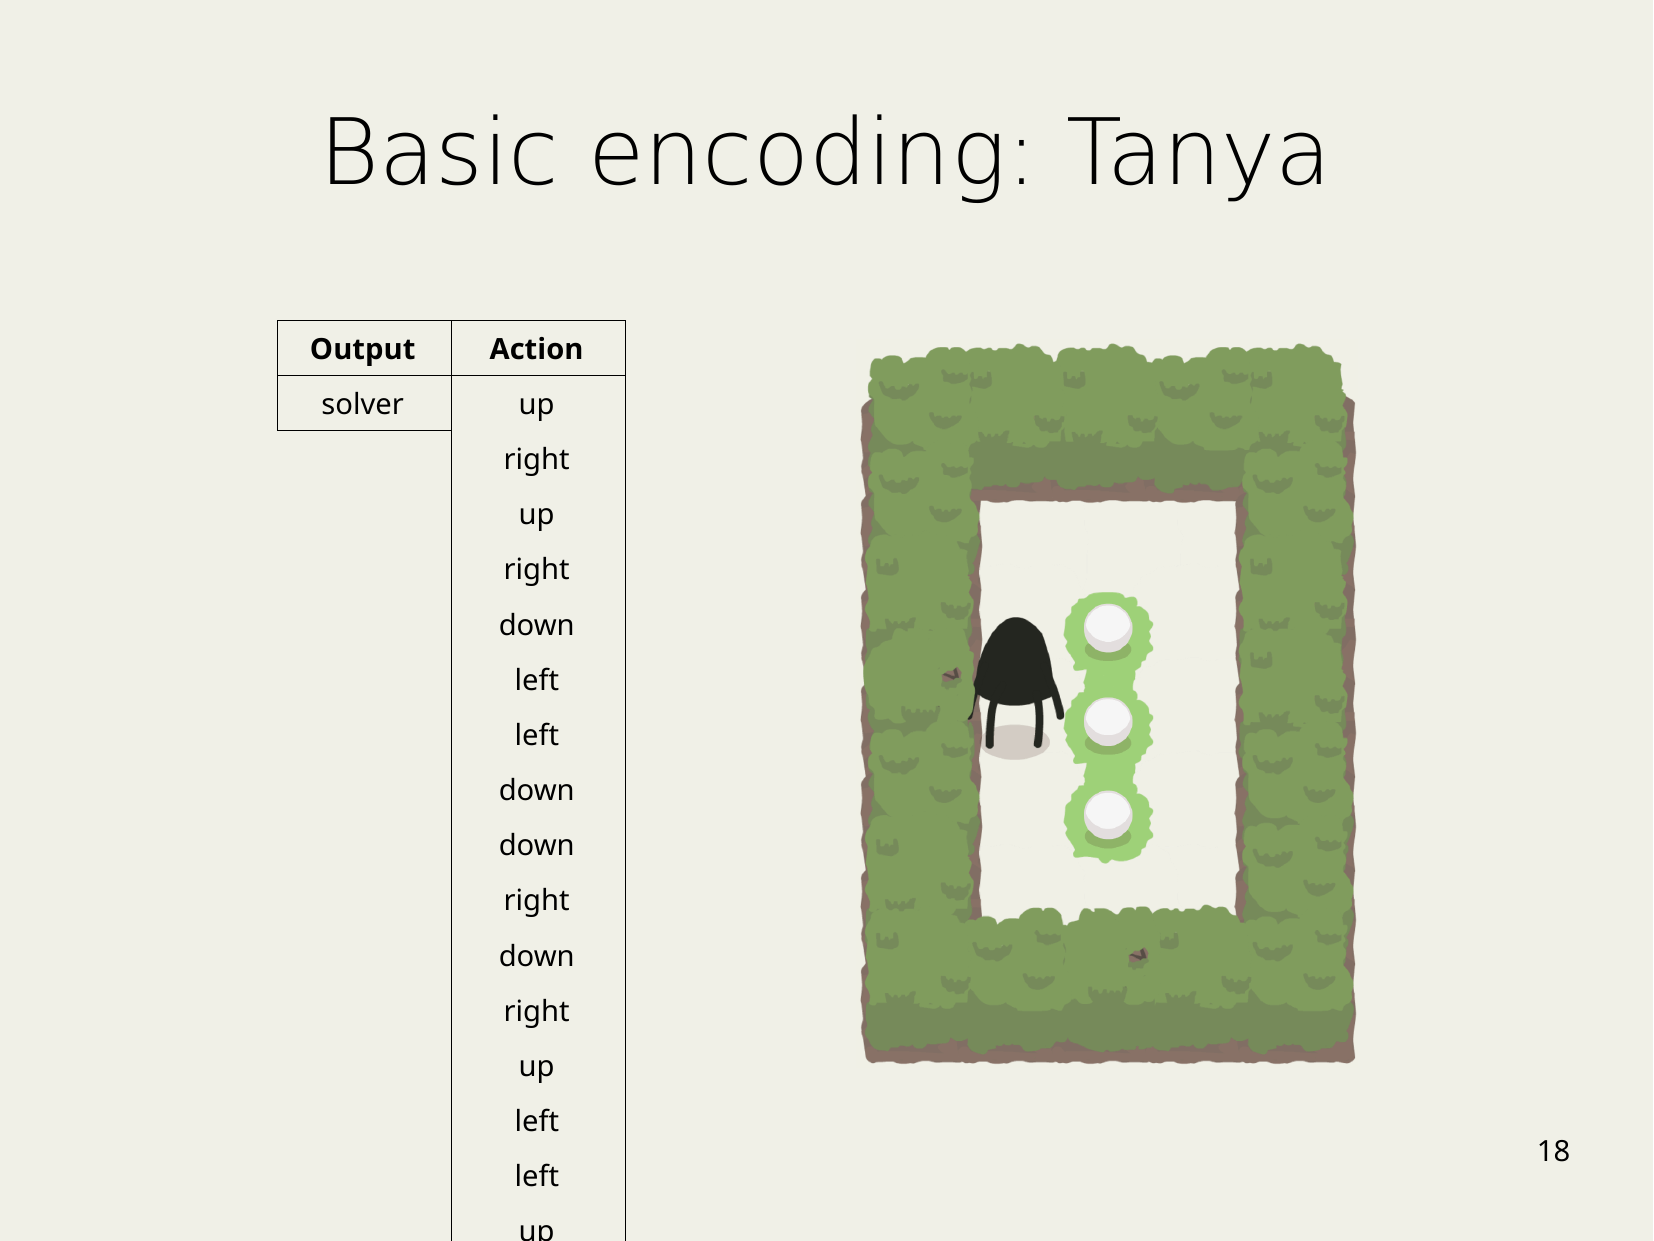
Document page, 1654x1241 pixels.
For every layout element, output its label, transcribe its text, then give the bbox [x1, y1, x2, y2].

table_cell [277, 762, 451, 817]
table_cell left [452, 1148, 625, 1203]
table_cell [277, 1203, 451, 1241]
table_cell down [452, 817, 625, 872]
table_cell [277, 706, 451, 762]
table_cell up [452, 1203, 625, 1241]
table_cell [277, 1092, 451, 1148]
table_header Output [278, 321, 451, 375]
table_cell down [452, 927, 625, 982]
table_cell left [452, 651, 625, 706]
table_cell [277, 982, 451, 1037]
table_cell right [452, 872, 625, 927]
table_cell up [452, 376, 625, 431]
table_cell right [452, 982, 625, 1037]
table_cell [277, 1037, 451, 1092]
table_cell [277, 596, 451, 651]
table_cell up [541, 1227, 550, 1239]
picture [856, 339, 1358, 1068]
table_cell right [452, 541, 625, 596]
table_cell [277, 541, 451, 596]
table_cell right [452, 431, 625, 486]
table_cell solver [278, 376, 451, 430]
title Basic encoding: Tanya [82, 49, 1571, 257]
table_cell up [452, 486, 625, 541]
table_header Action [452, 321, 625, 375]
table_cell [277, 817, 451, 872]
table_cell down [452, 596, 625, 651]
table_cell [277, 651, 451, 706]
table_cell [277, 872, 451, 927]
table_cell [277, 431, 451, 486]
table_cell [277, 486, 451, 541]
table_cell [277, 927, 451, 982]
table_cell left [452, 1092, 625, 1148]
table_cell [277, 1148, 451, 1203]
table_cell up [452, 1037, 625, 1092]
table_cell left [452, 706, 625, 762]
table_cell down [452, 762, 625, 817]
